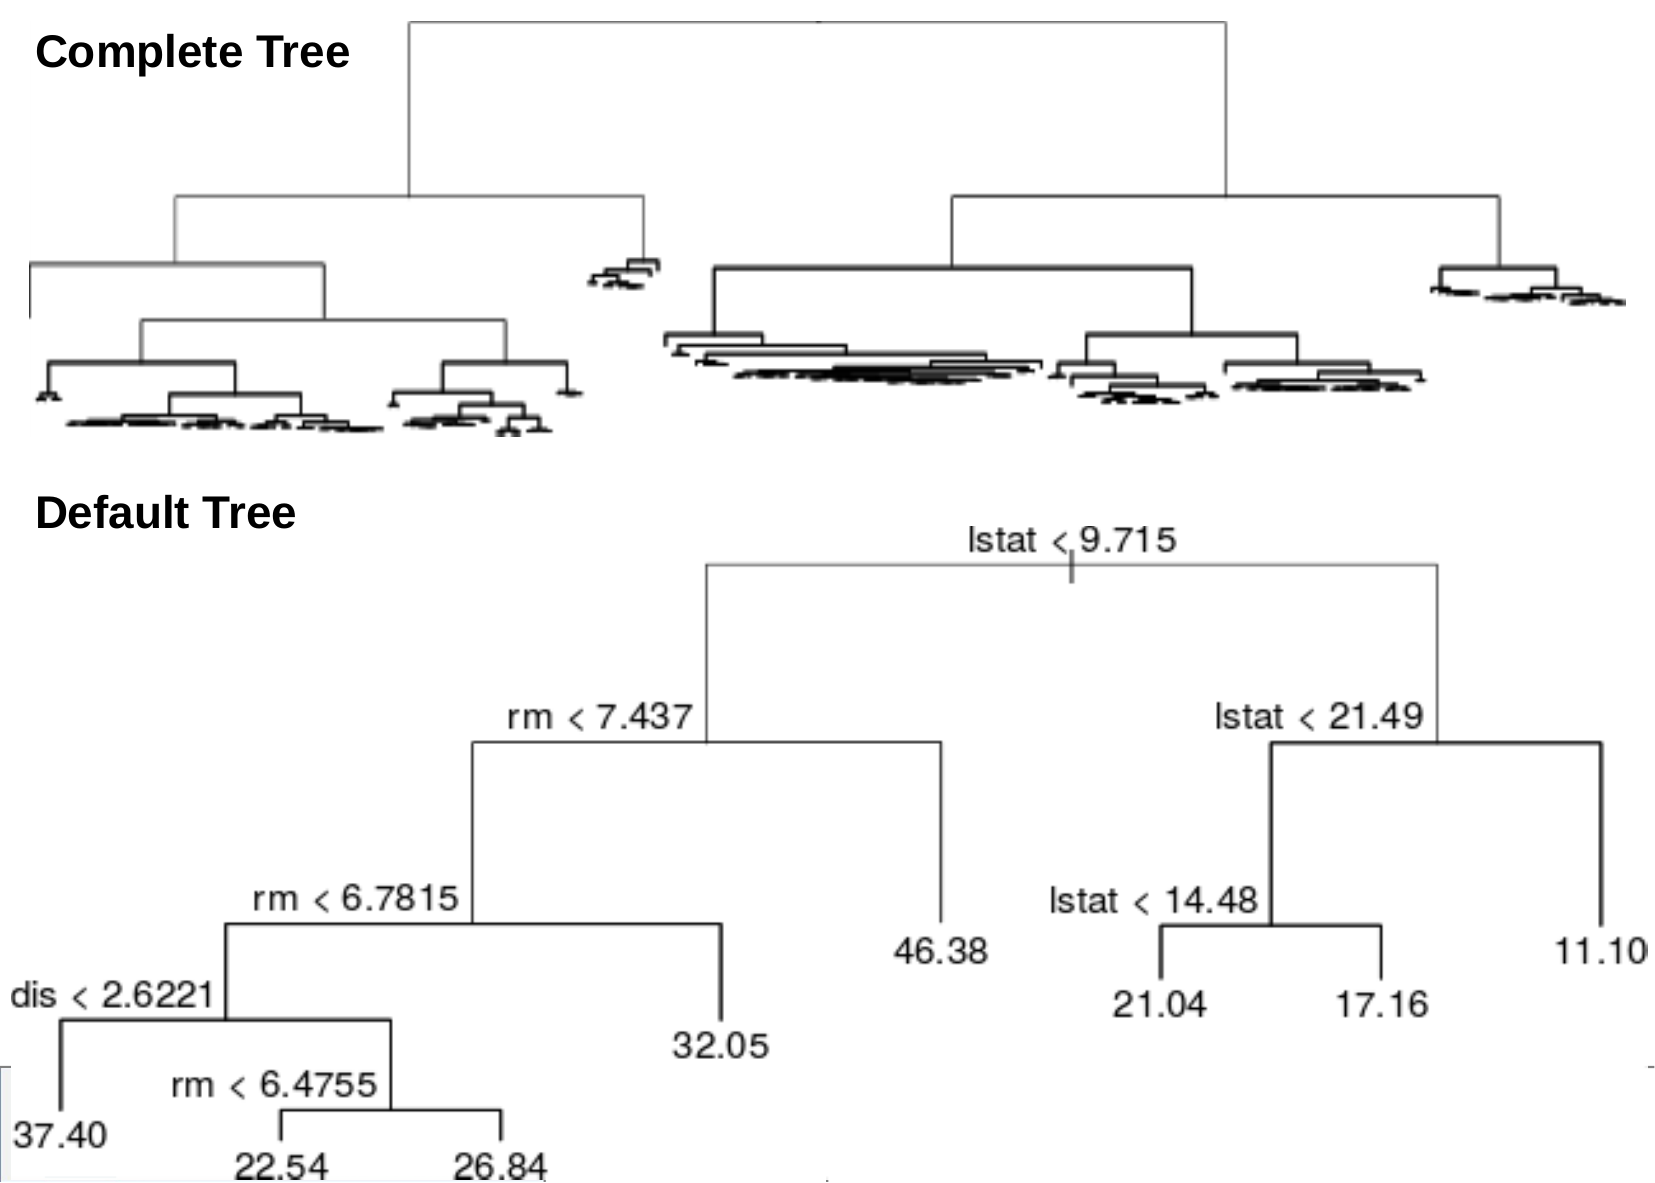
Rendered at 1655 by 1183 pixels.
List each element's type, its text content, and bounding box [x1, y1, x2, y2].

text_box Default Tree [20, 479, 373, 546]
picture [0, 526, 1648, 1182]
text_box Complete Tree [20, 18, 373, 85]
picture [29, 21, 1626, 438]
